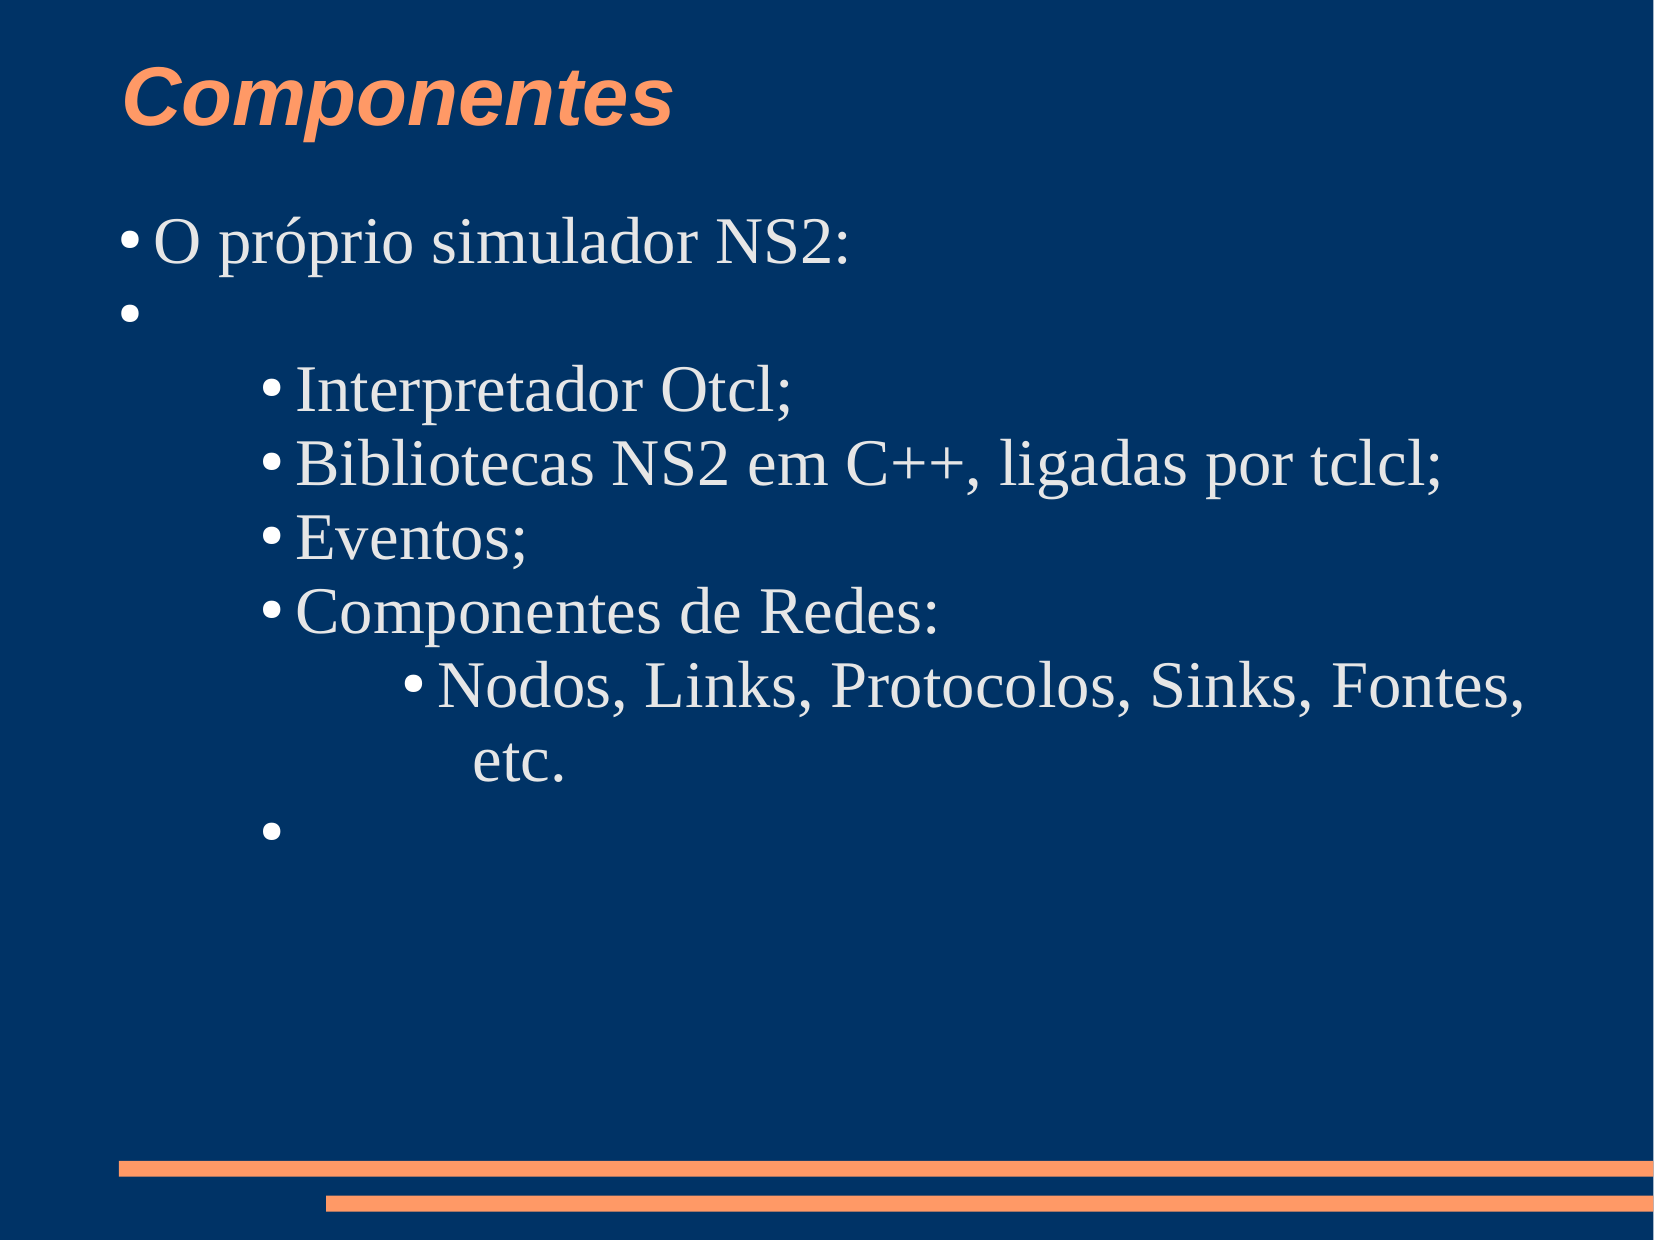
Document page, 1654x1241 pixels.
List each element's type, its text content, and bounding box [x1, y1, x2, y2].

title Componentes [121, 0, 1534, 201]
list O próprio simulador NS2: Interpretador Otcl; Bibliotecas NS2 em C++, ligadas por tclcl; Eventos; Componentes de Redes: Nodos, Links, Protocolos, Sinks, Fontes, etc. [47, 203, 1579, 1014]
